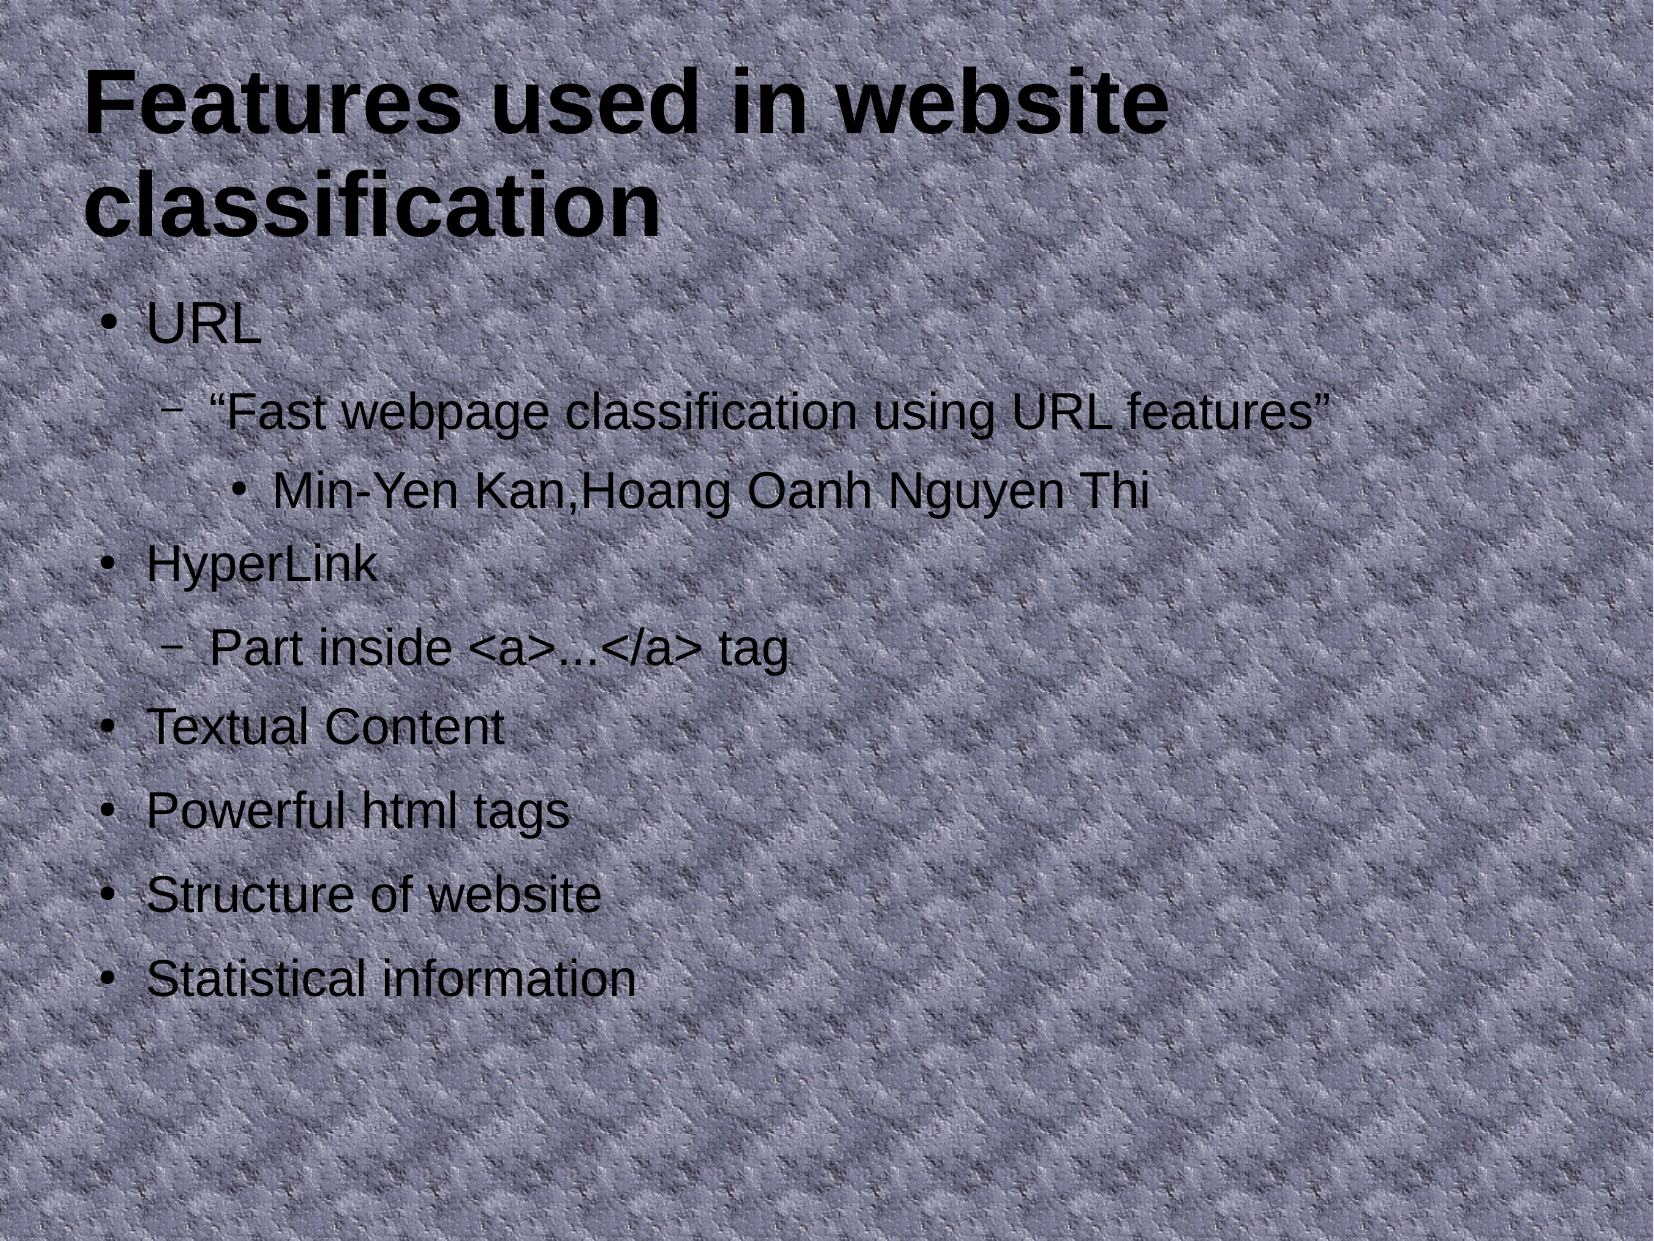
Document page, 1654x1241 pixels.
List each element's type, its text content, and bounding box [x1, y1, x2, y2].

list URL “Fast webpage classification using URL features” Min-Yen Kan,Hoang Oanh Nguyen Thi HyperLink Part inside <a>...</a> tag Textual Content Powerful html tags Structure of website Statistical information [82, 290, 1571, 1010]
title Features used in website classification [82, 49, 1571, 257]
picture [0, 0, 1654, 1241]
